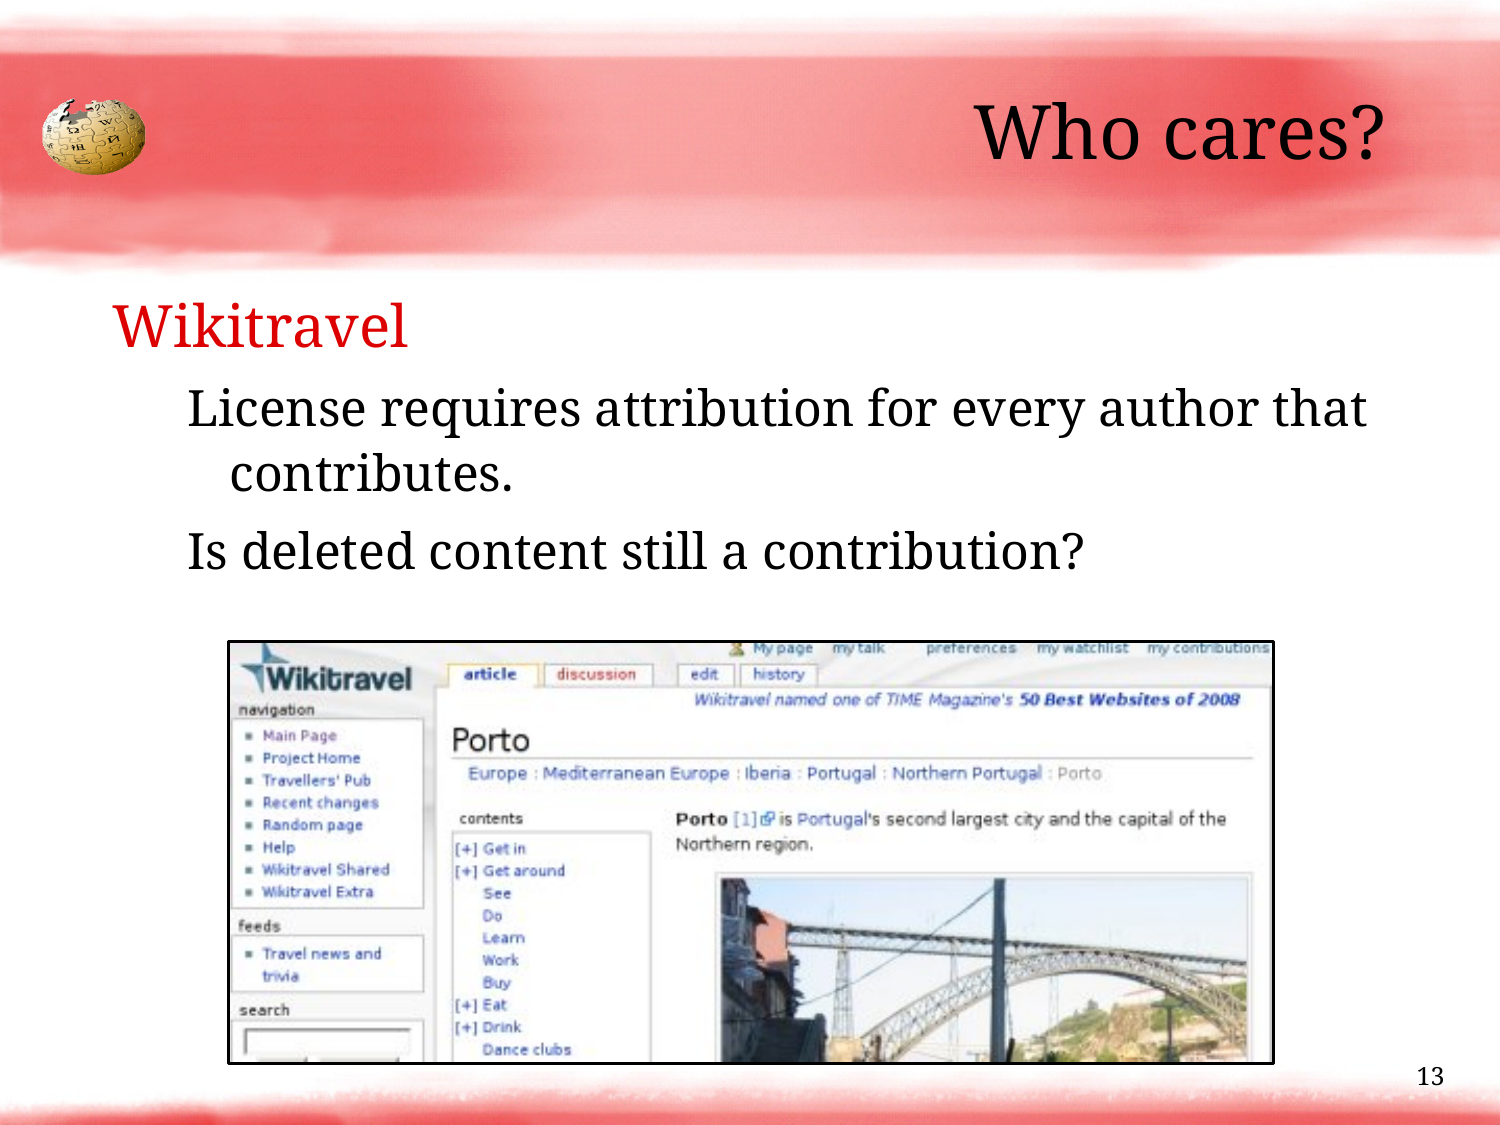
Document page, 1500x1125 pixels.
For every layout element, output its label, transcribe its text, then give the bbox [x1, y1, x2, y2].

picture [0, 0, 1500, 1125]
title Who cares? [112, 44, 1387, 217]
list Wikitravel License requires attribution for every author that contributes. Is deleted content still a contribution? [112, 287, 1387, 1035]
